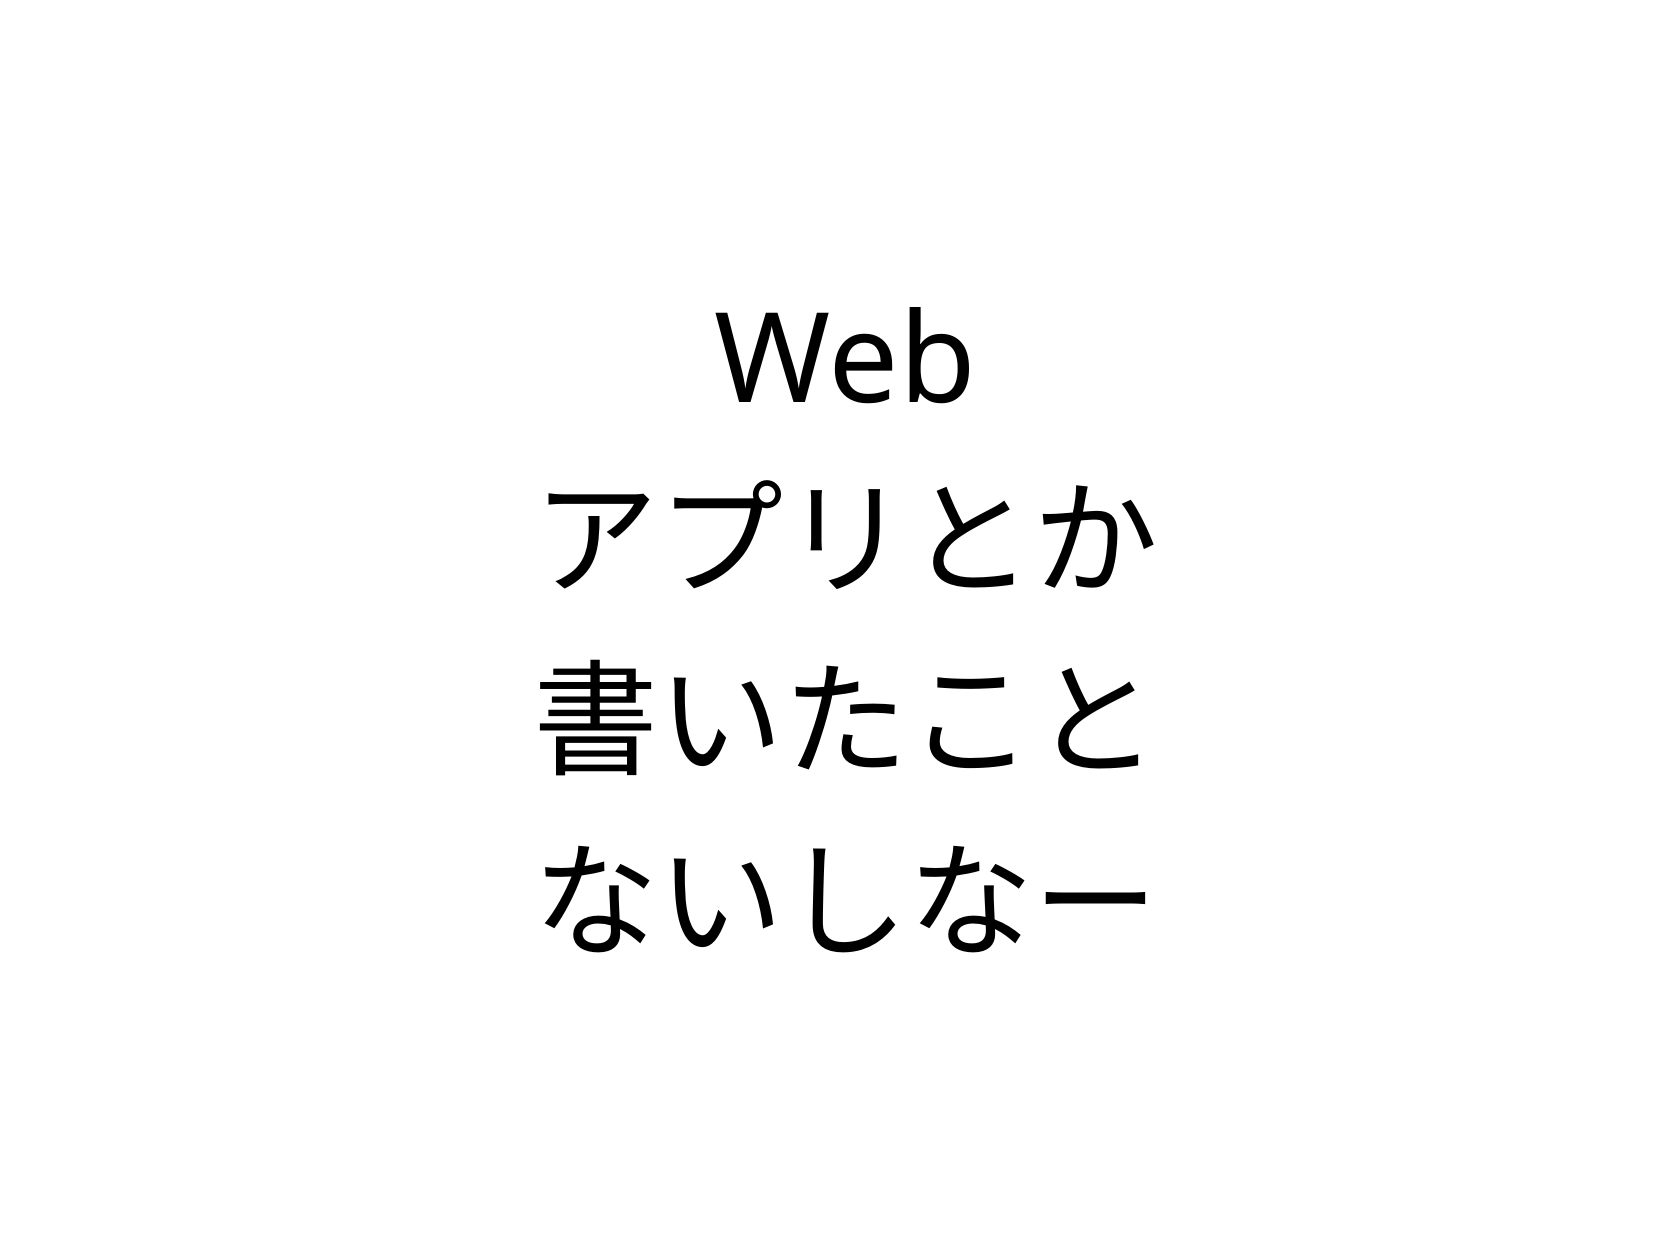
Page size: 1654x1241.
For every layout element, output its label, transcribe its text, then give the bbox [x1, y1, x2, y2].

list Web アプリとか 書いたこと ないしなー [82, 59, 1538, 1193]
